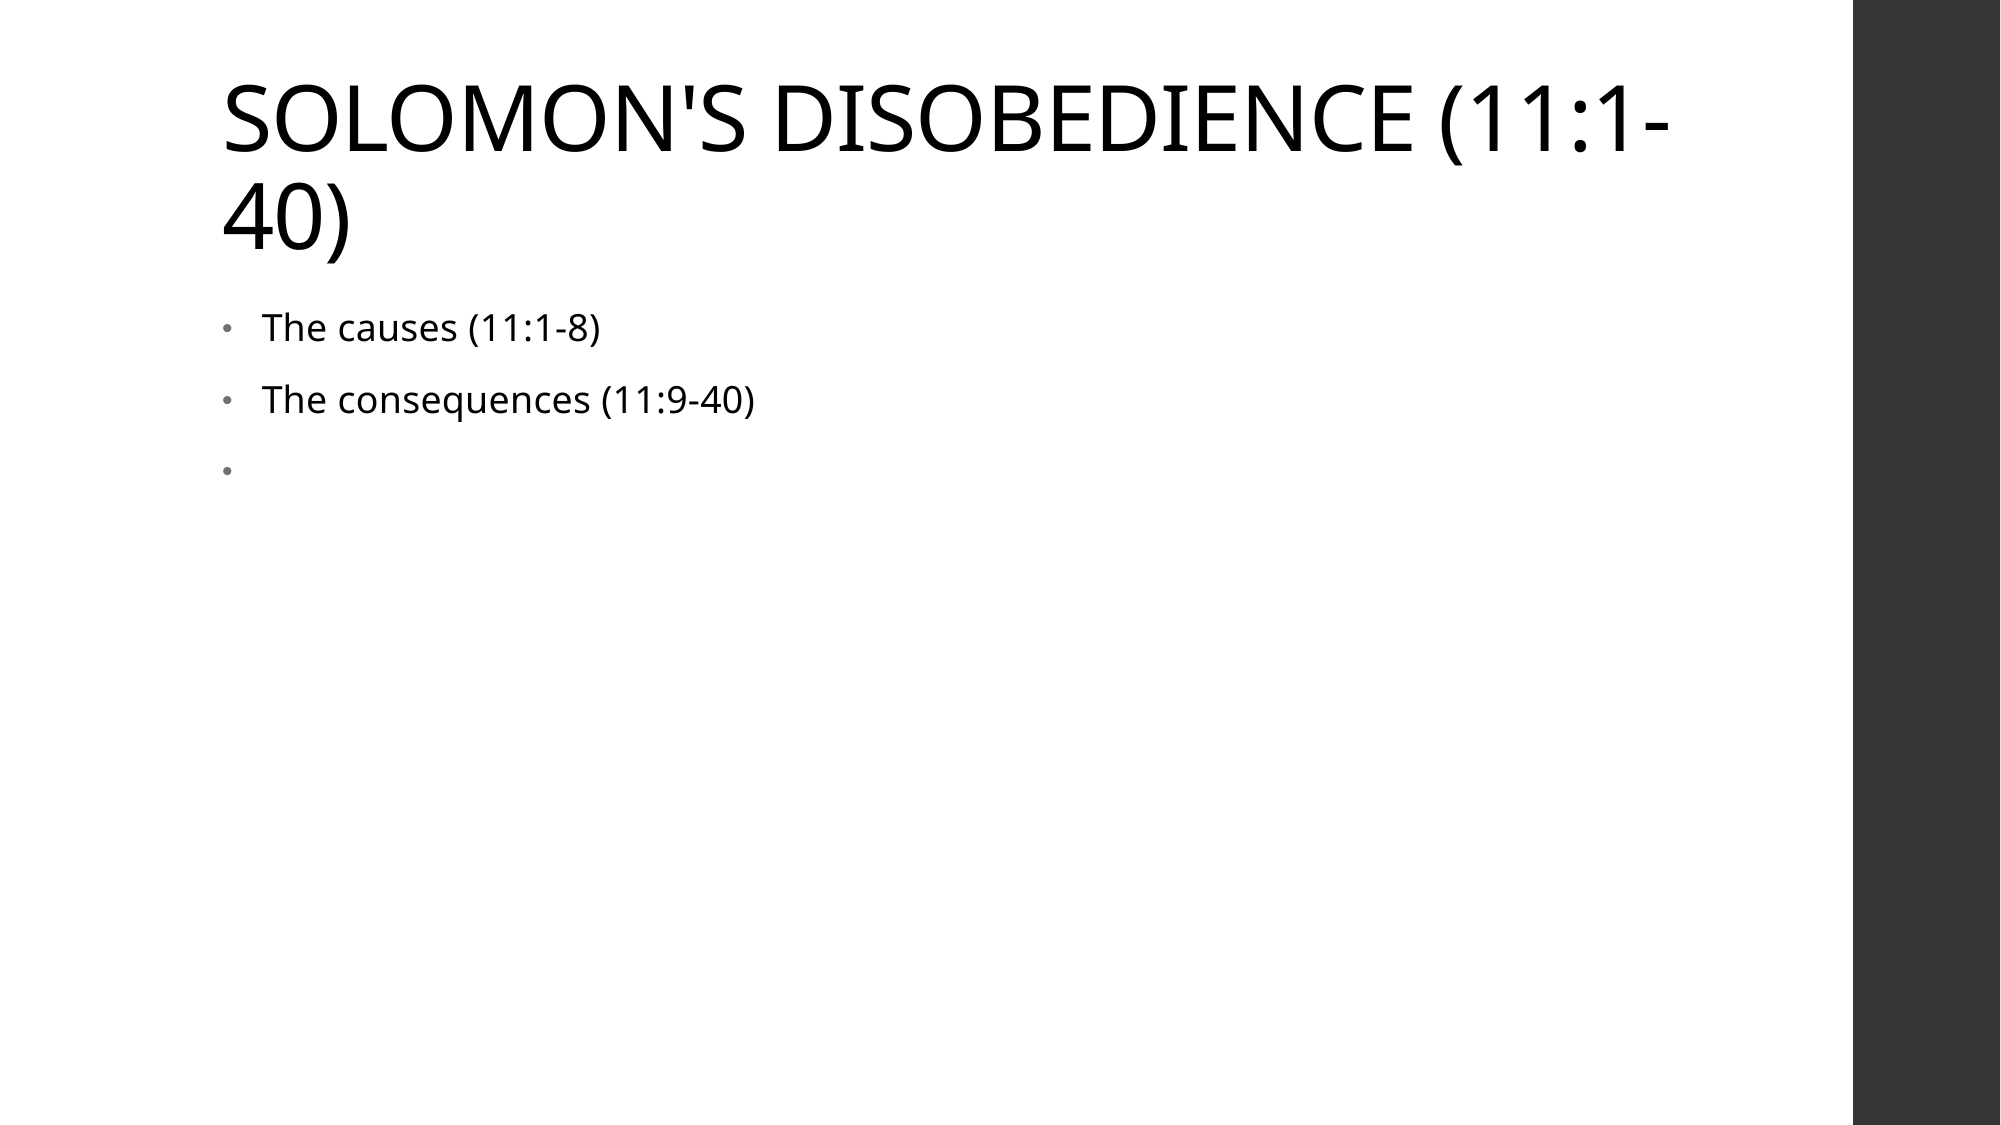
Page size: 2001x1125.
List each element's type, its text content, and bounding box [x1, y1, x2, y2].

list The causes (11:1-8) The consequences (11:9-40) [206, 299, 1617, 1014]
title SOLOMON'S DISOBEDIENCE (11:1-40) [206, 60, 1797, 278]
